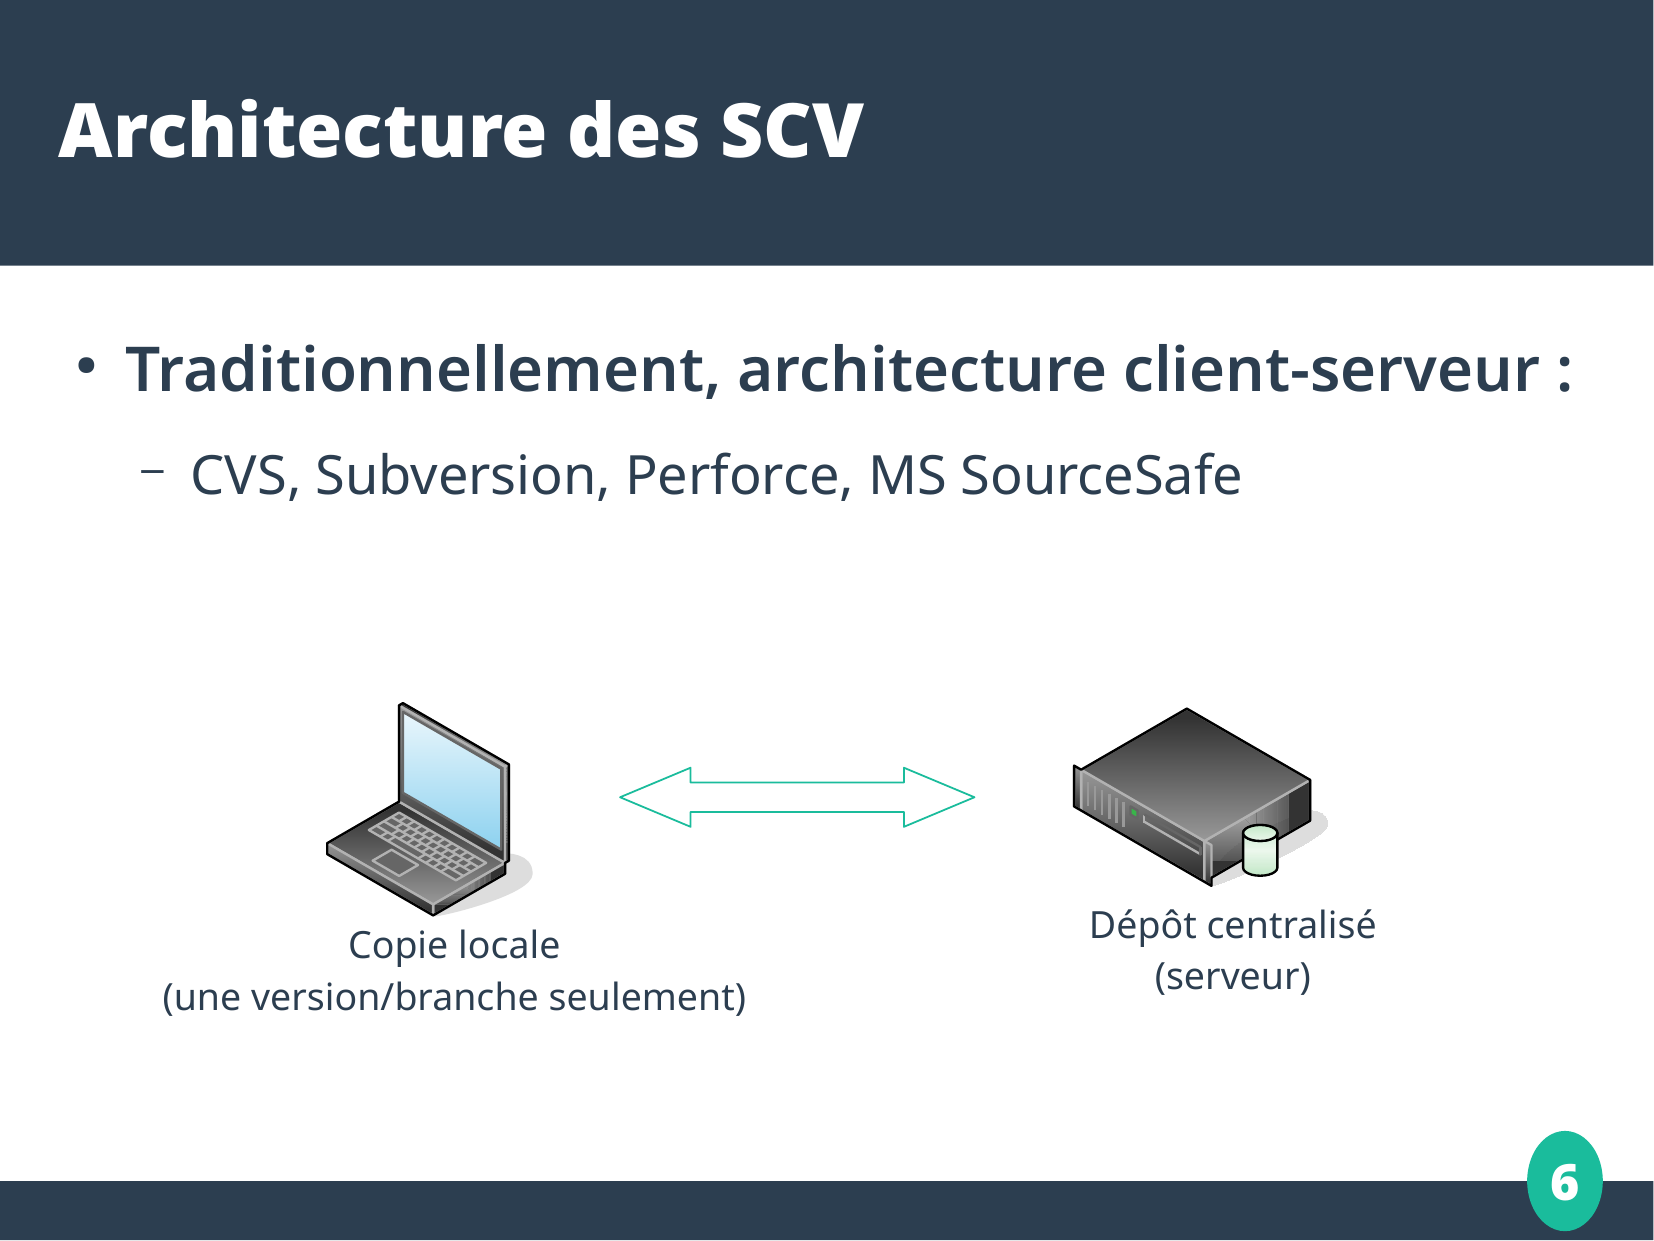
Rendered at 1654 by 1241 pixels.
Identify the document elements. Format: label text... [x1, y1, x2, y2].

text_box Dépôt centralisé (serveur) [1074, 894, 1359, 1004]
title Architecture des SCV [59, 49, 1595, 207]
list Traditionnellement, architecture client-serveur : CVS, Subversion, Perforce, MS SourceSafe [59, 324, 1595, 532]
text_box [438, 854, 532, 915]
text_box Copie locale (une version/branche seulement) [147, 915, 697, 1025]
text_box [620, 767, 975, 827]
text_box [329, 706, 507, 913]
text_box [1076, 711, 1328, 886]
